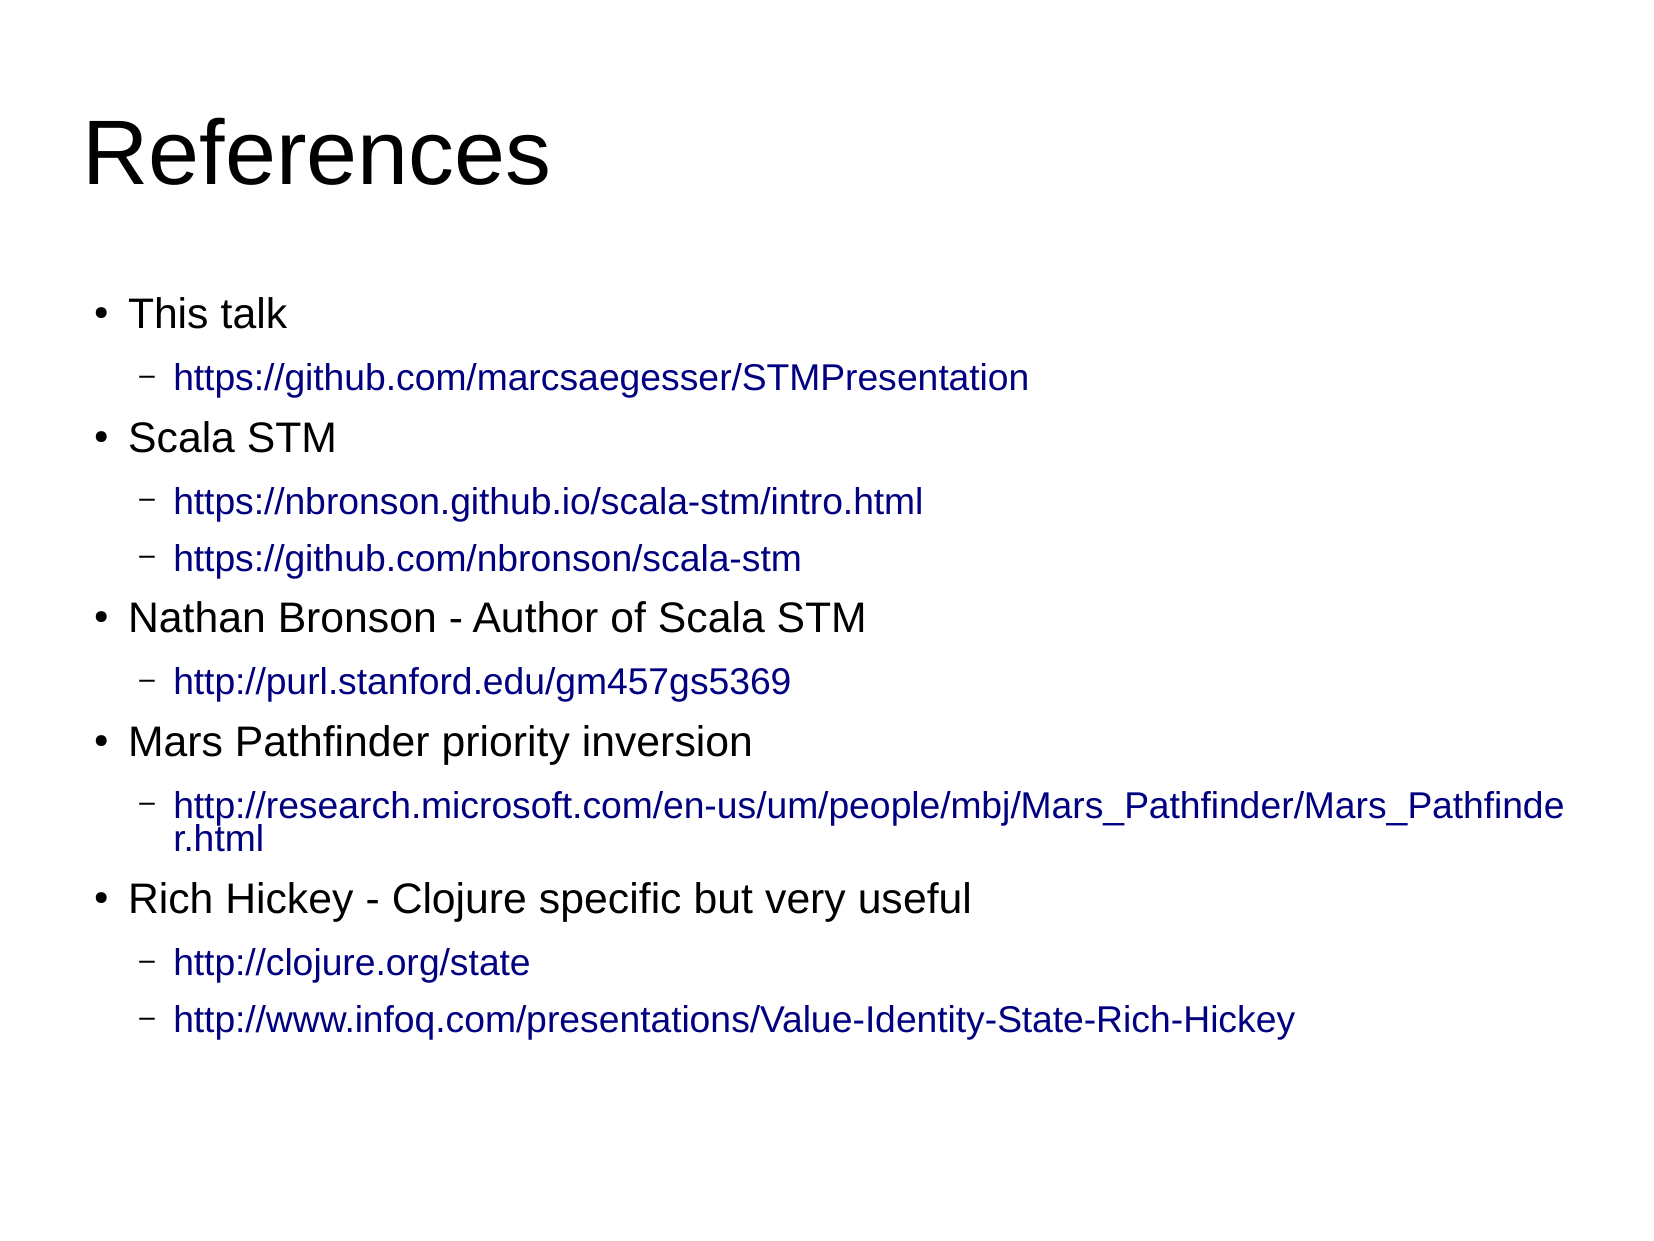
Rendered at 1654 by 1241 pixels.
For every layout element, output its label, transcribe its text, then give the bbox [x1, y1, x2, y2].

list This talk https://github.com/marcsaegesser/STMPresentation Scala STM https://nbronson.github.io/scala-stm/intro.html https://github.com/nbronson/scala-stm Nathan Bronson - Author of Scala STM http://purl.stanford.edu/gm457gs5369 Mars Pathfinder priority inversion http://research.microsoft.com/en-us/um/people/mbj/Mars_Pathfinder/Mars_Pathfinder.html Rich Hickey - Clojure specific but very useful http://clojure.org/state http://www.infoq.com/presentations/Value-Identity-State-Rich-Hickey [82, 290, 1571, 1010]
title References [82, 49, 1571, 257]
